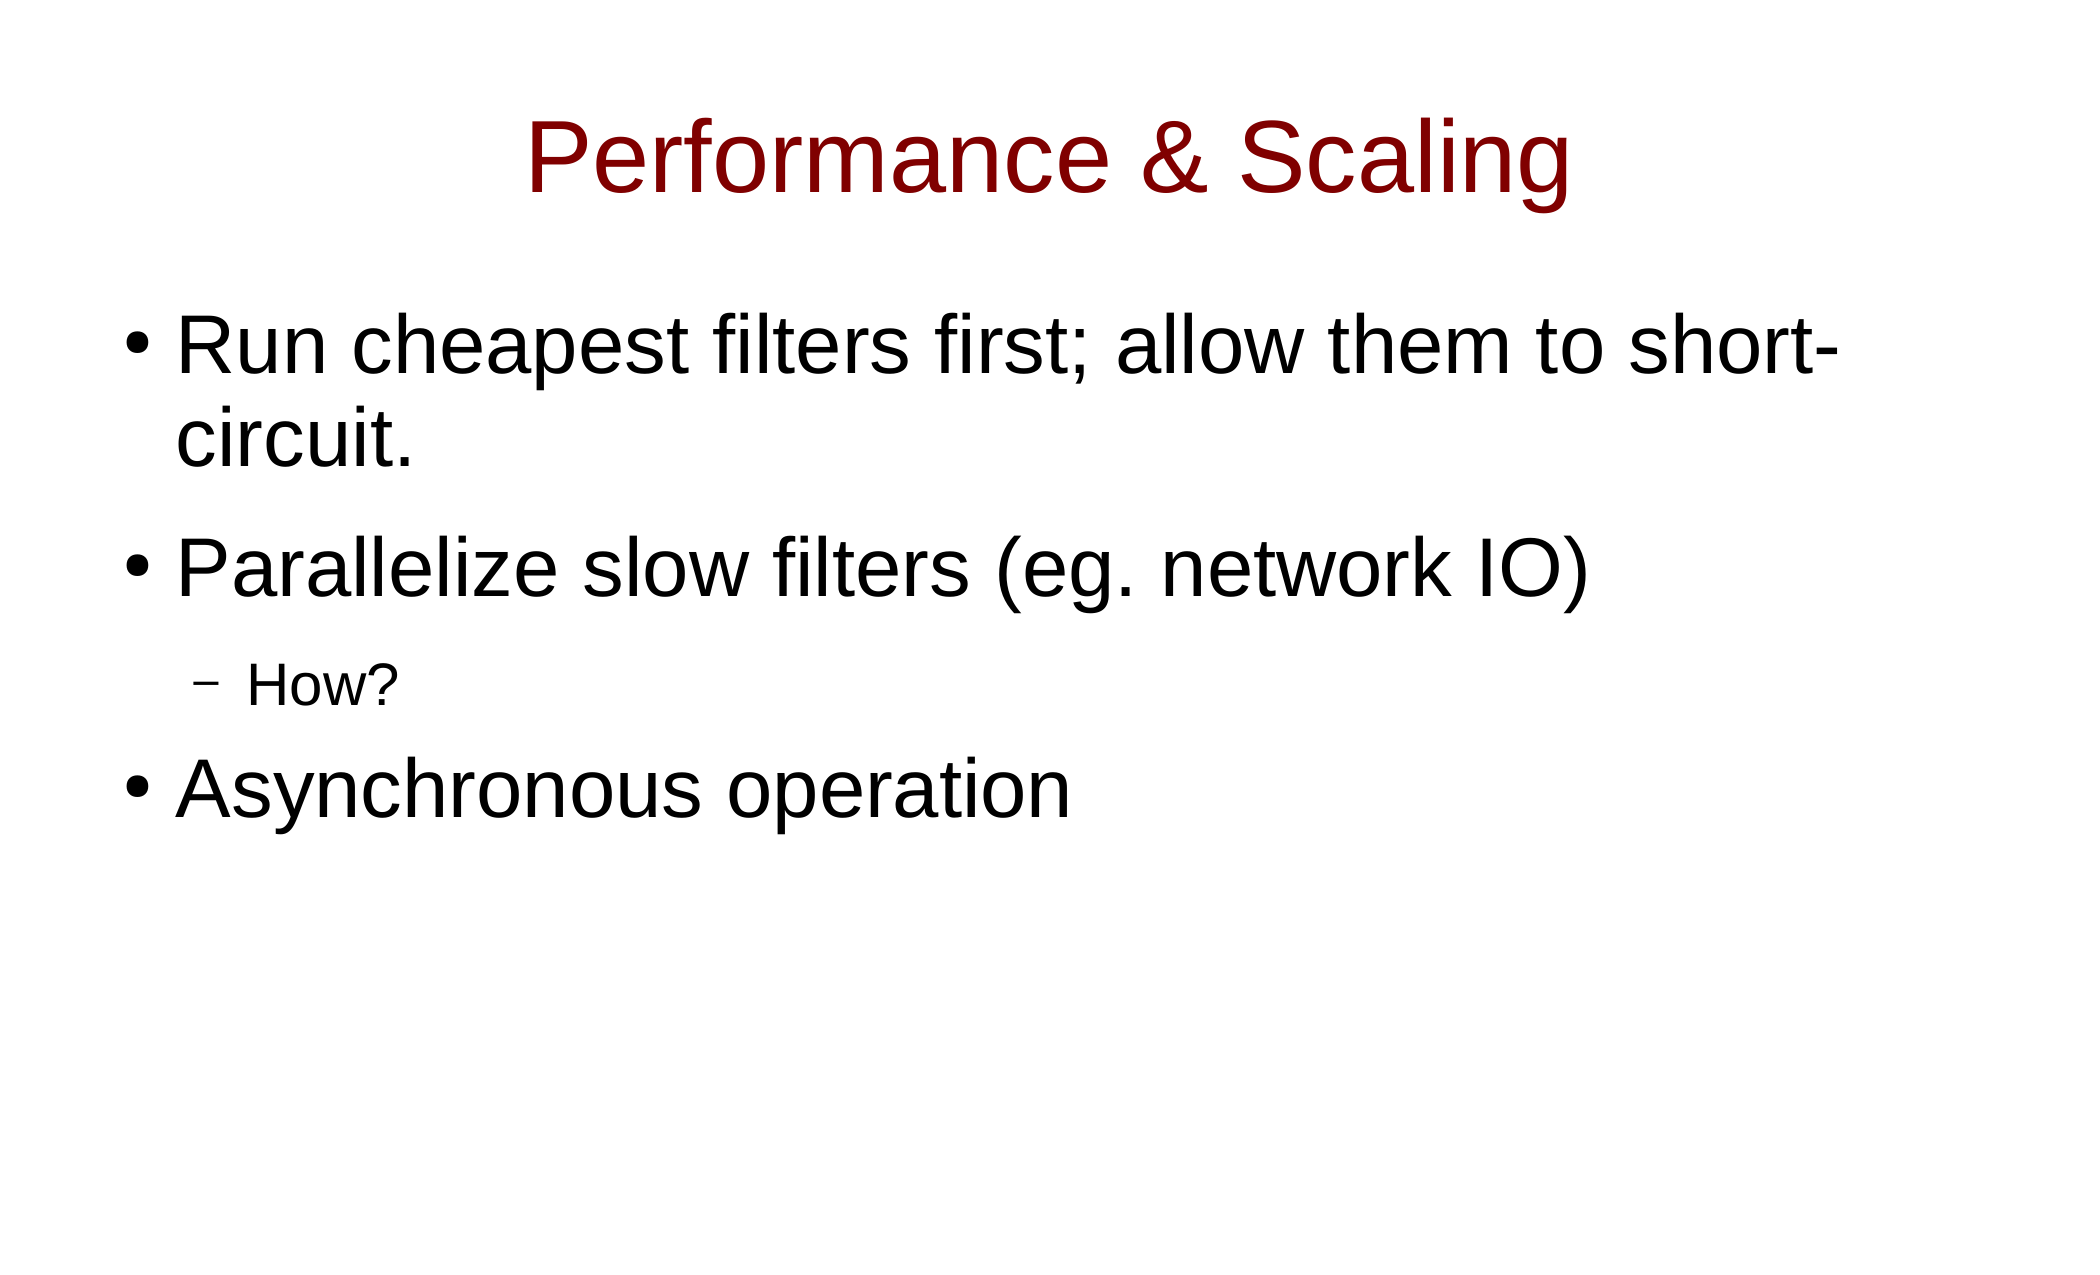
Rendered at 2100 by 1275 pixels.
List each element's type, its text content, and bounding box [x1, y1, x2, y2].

list Run cheapest filters first; allow them to short-circuit. Parallelize slow filters (eg. network IO) How? Asynchronous operation [105, 298, 1953, 1038]
title Performance & Scaling [105, 50, 1995, 264]
